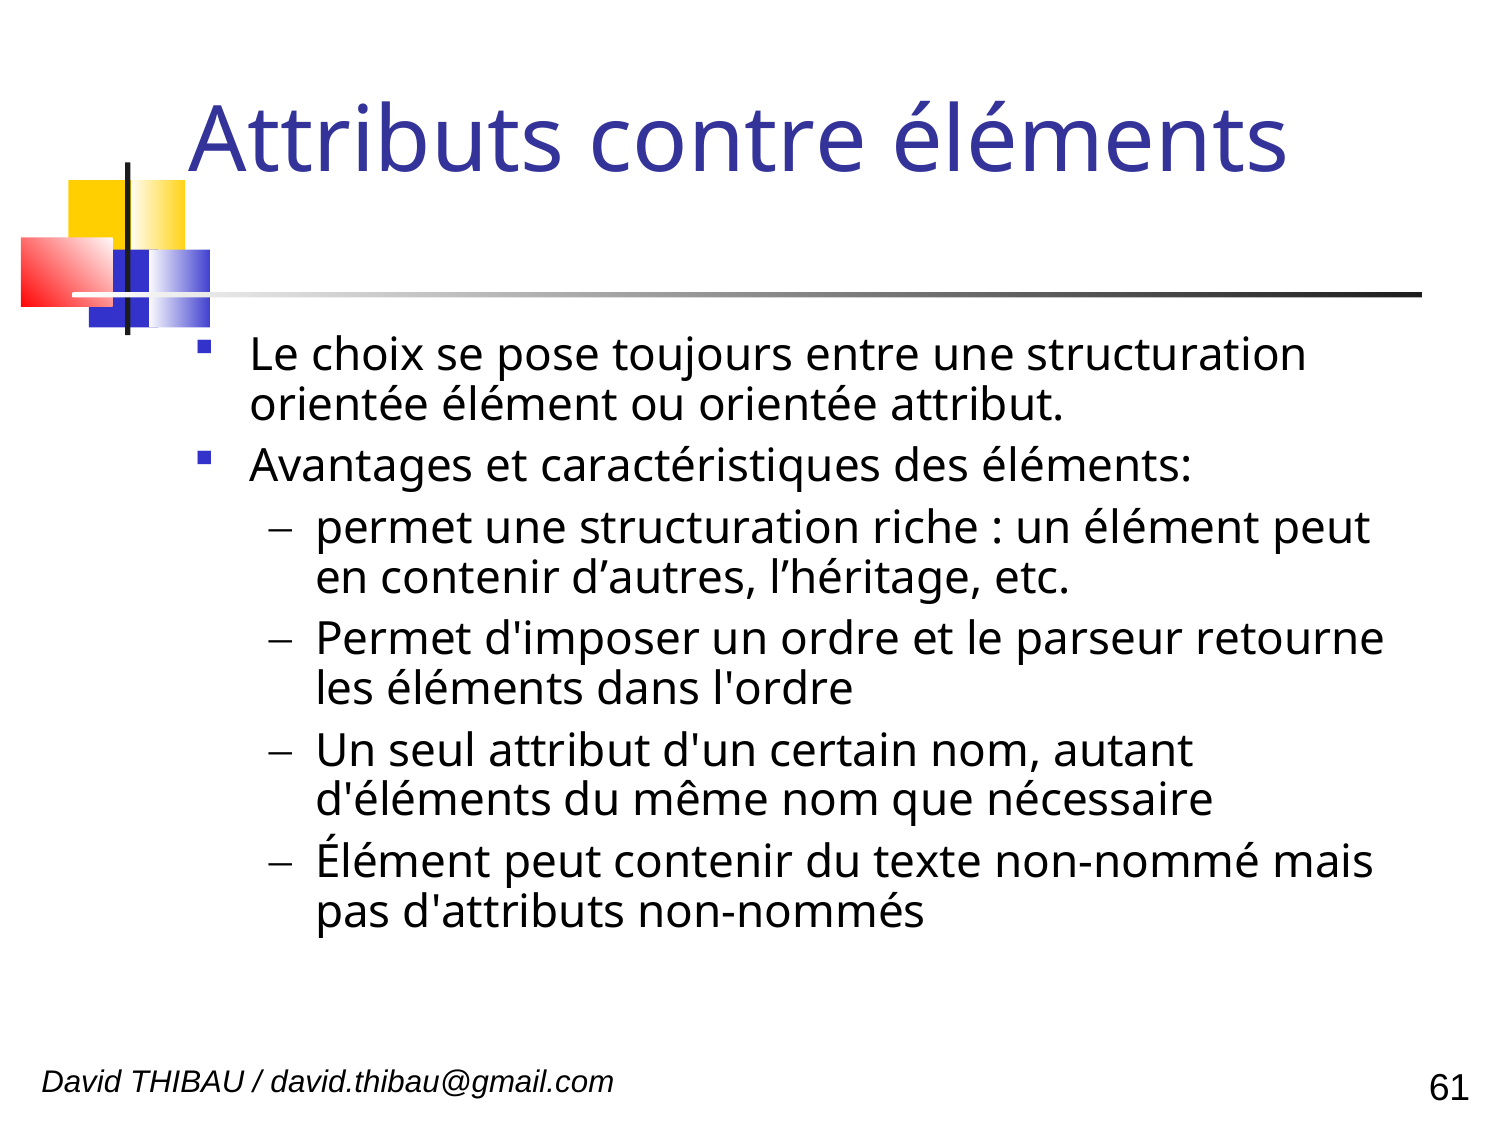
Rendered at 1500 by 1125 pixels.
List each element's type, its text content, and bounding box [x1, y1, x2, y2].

list Le choix se pose toujours entre une structuration orientée élément ou orientée attribut. Avantages et caractéristiques des éléments: permet une structuration riche : un élément peut en contenir d’autres, l’héritage, etc. Permet d'imposer un ordre et le parseur retourne les éléments dans l'ordre Un seul attribut d'un certain nom, autant d'éléments du même nom que nécessaire Élément peut contenir du texte non-nommé mais pas d'attributs non-nommés [193, 331, 1419, 1125]
title Attributs contre éléments [188, 13, 1467, 275]
